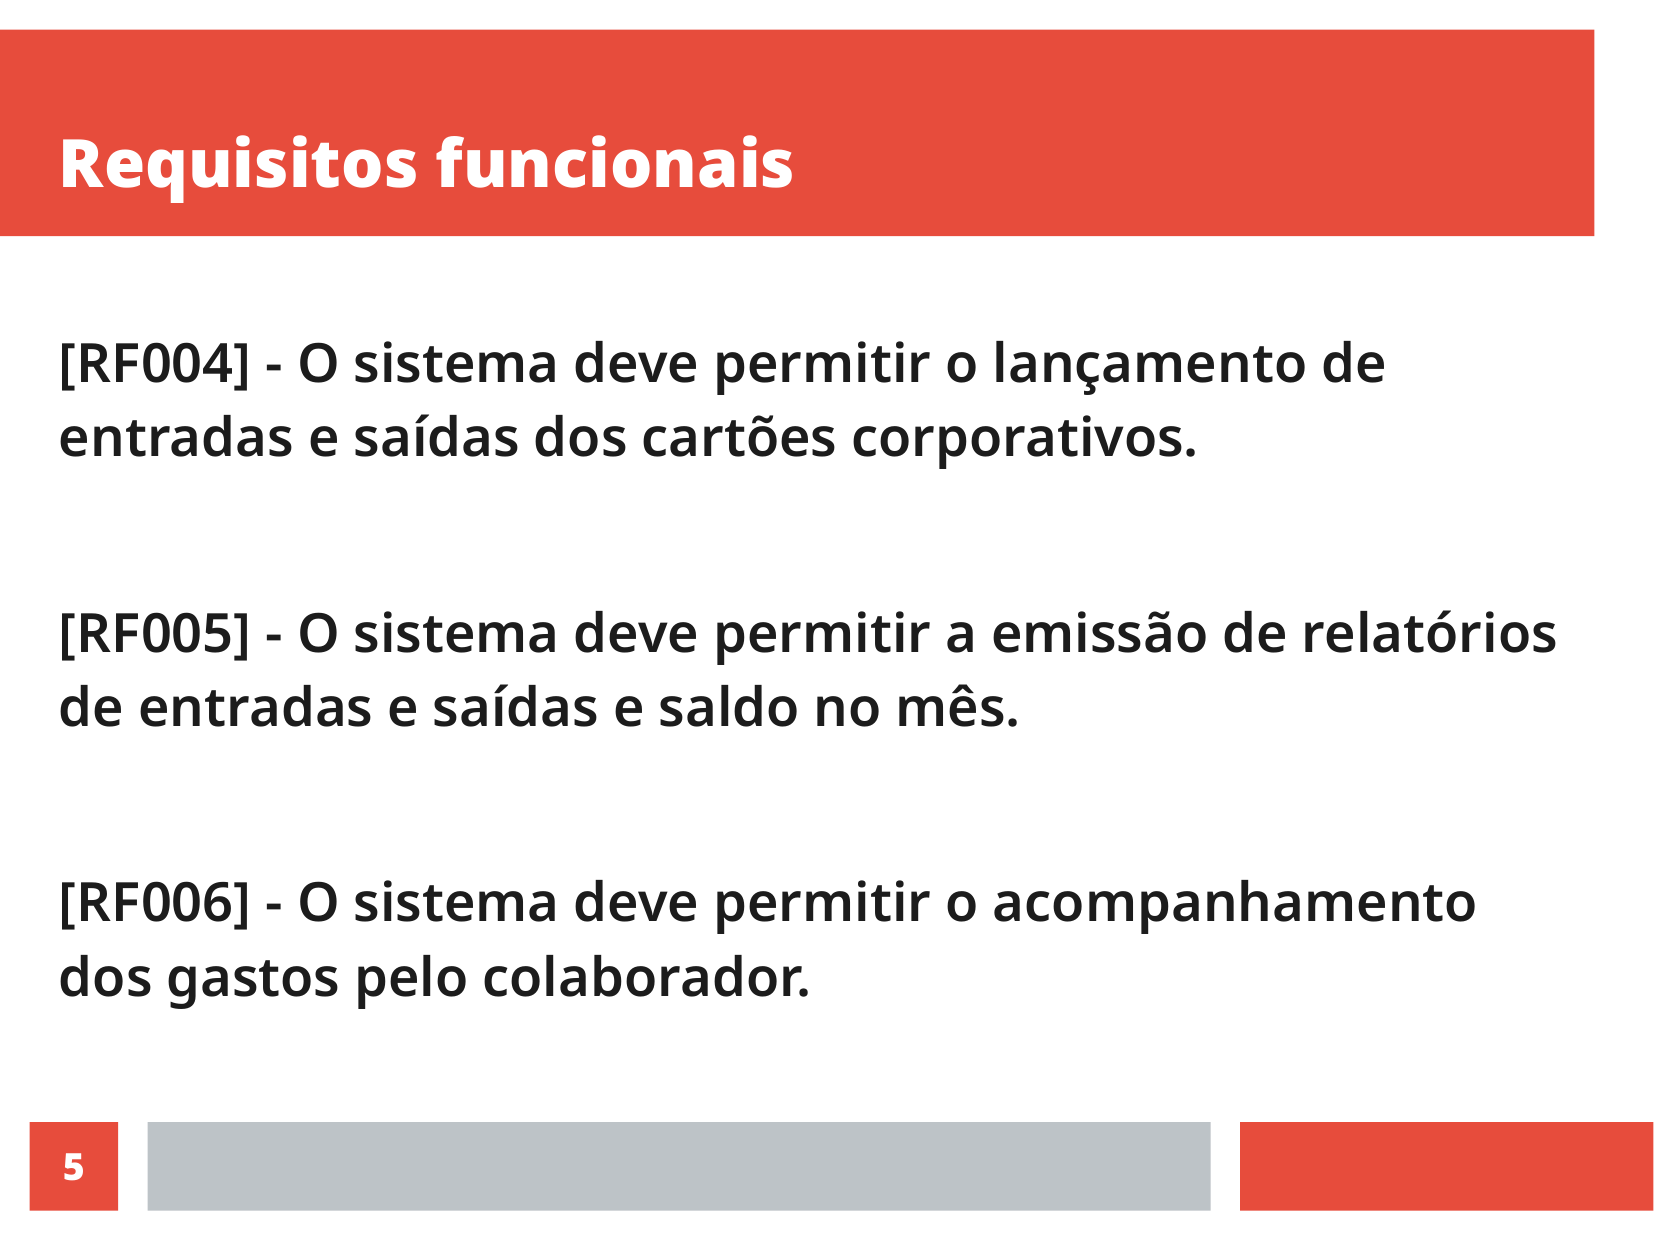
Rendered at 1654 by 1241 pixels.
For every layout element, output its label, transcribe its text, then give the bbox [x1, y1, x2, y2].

list [RF004] - O sistema deve permitir o lançamento de entradas e saídas dos cartões corporativos. [RF005] - O sistema deve permitir a emissão de relatórios de entradas e saídas e saldo no mês. [RF006] - O sistema deve permitir o acompanhamento dos gastos pelo colaborador. [59, 324, 1565, 1093]
title Requisitos funcionais [59, 59, 1595, 207]
